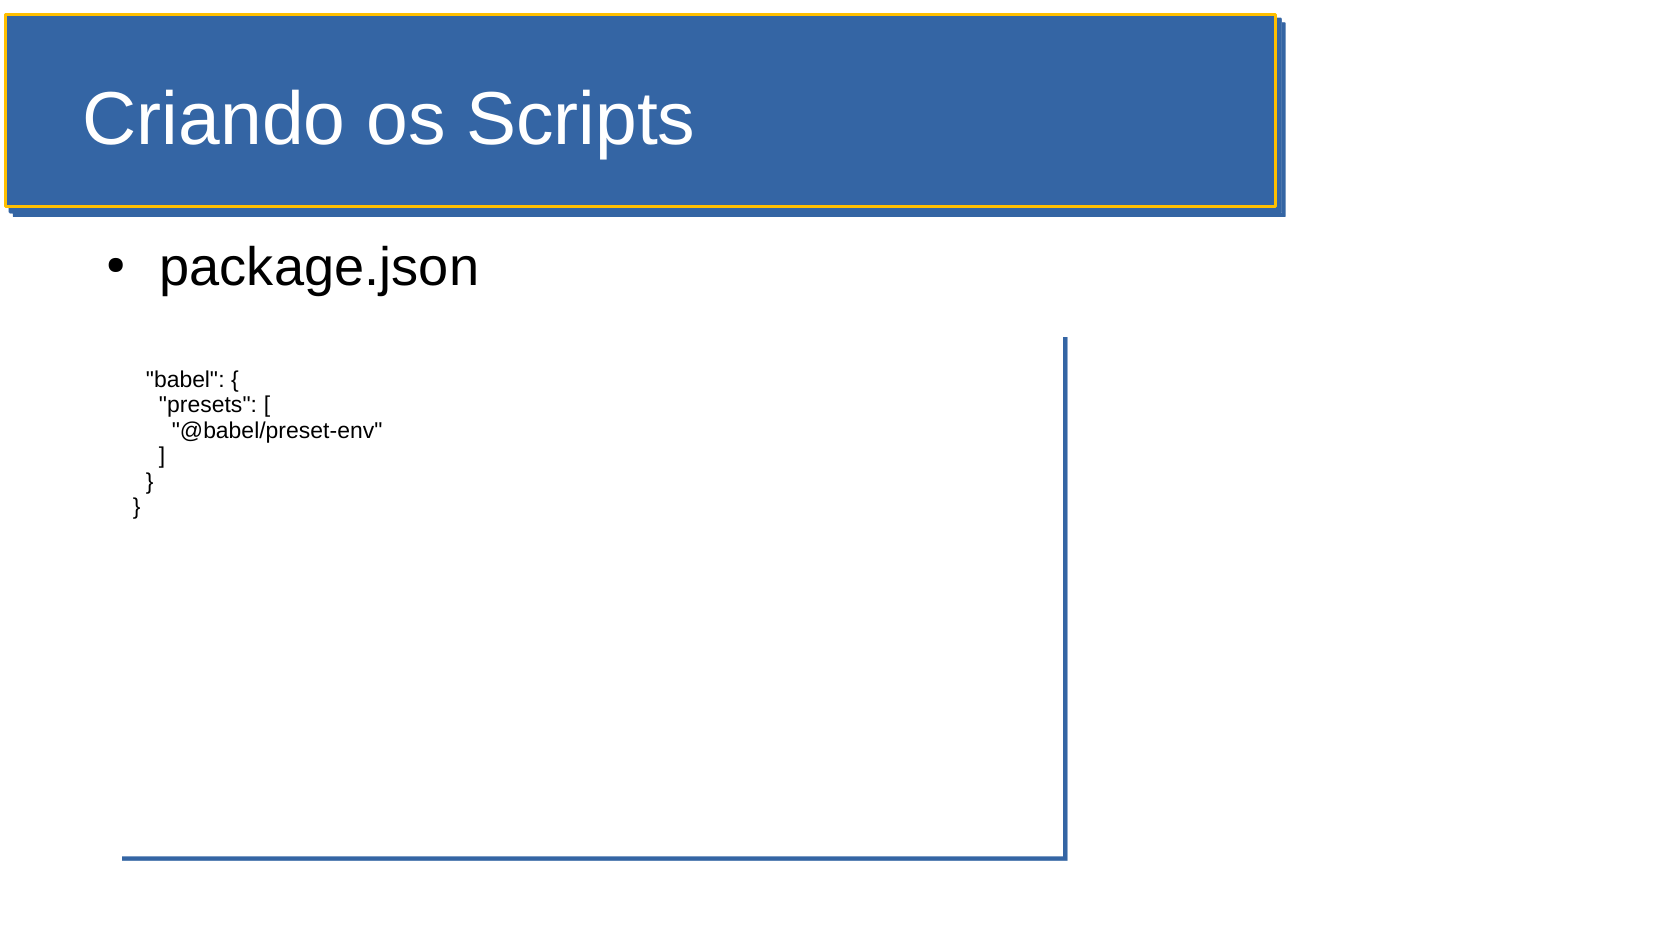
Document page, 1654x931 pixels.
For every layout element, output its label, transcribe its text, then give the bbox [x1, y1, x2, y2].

title Criando os Scripts [82, 44, 1235, 192]
text_box "babel": { "presets": [ "@babel/preset-env" ] } } [118, 333, 1063, 857]
list package.json [88, 236, 1565, 798]
